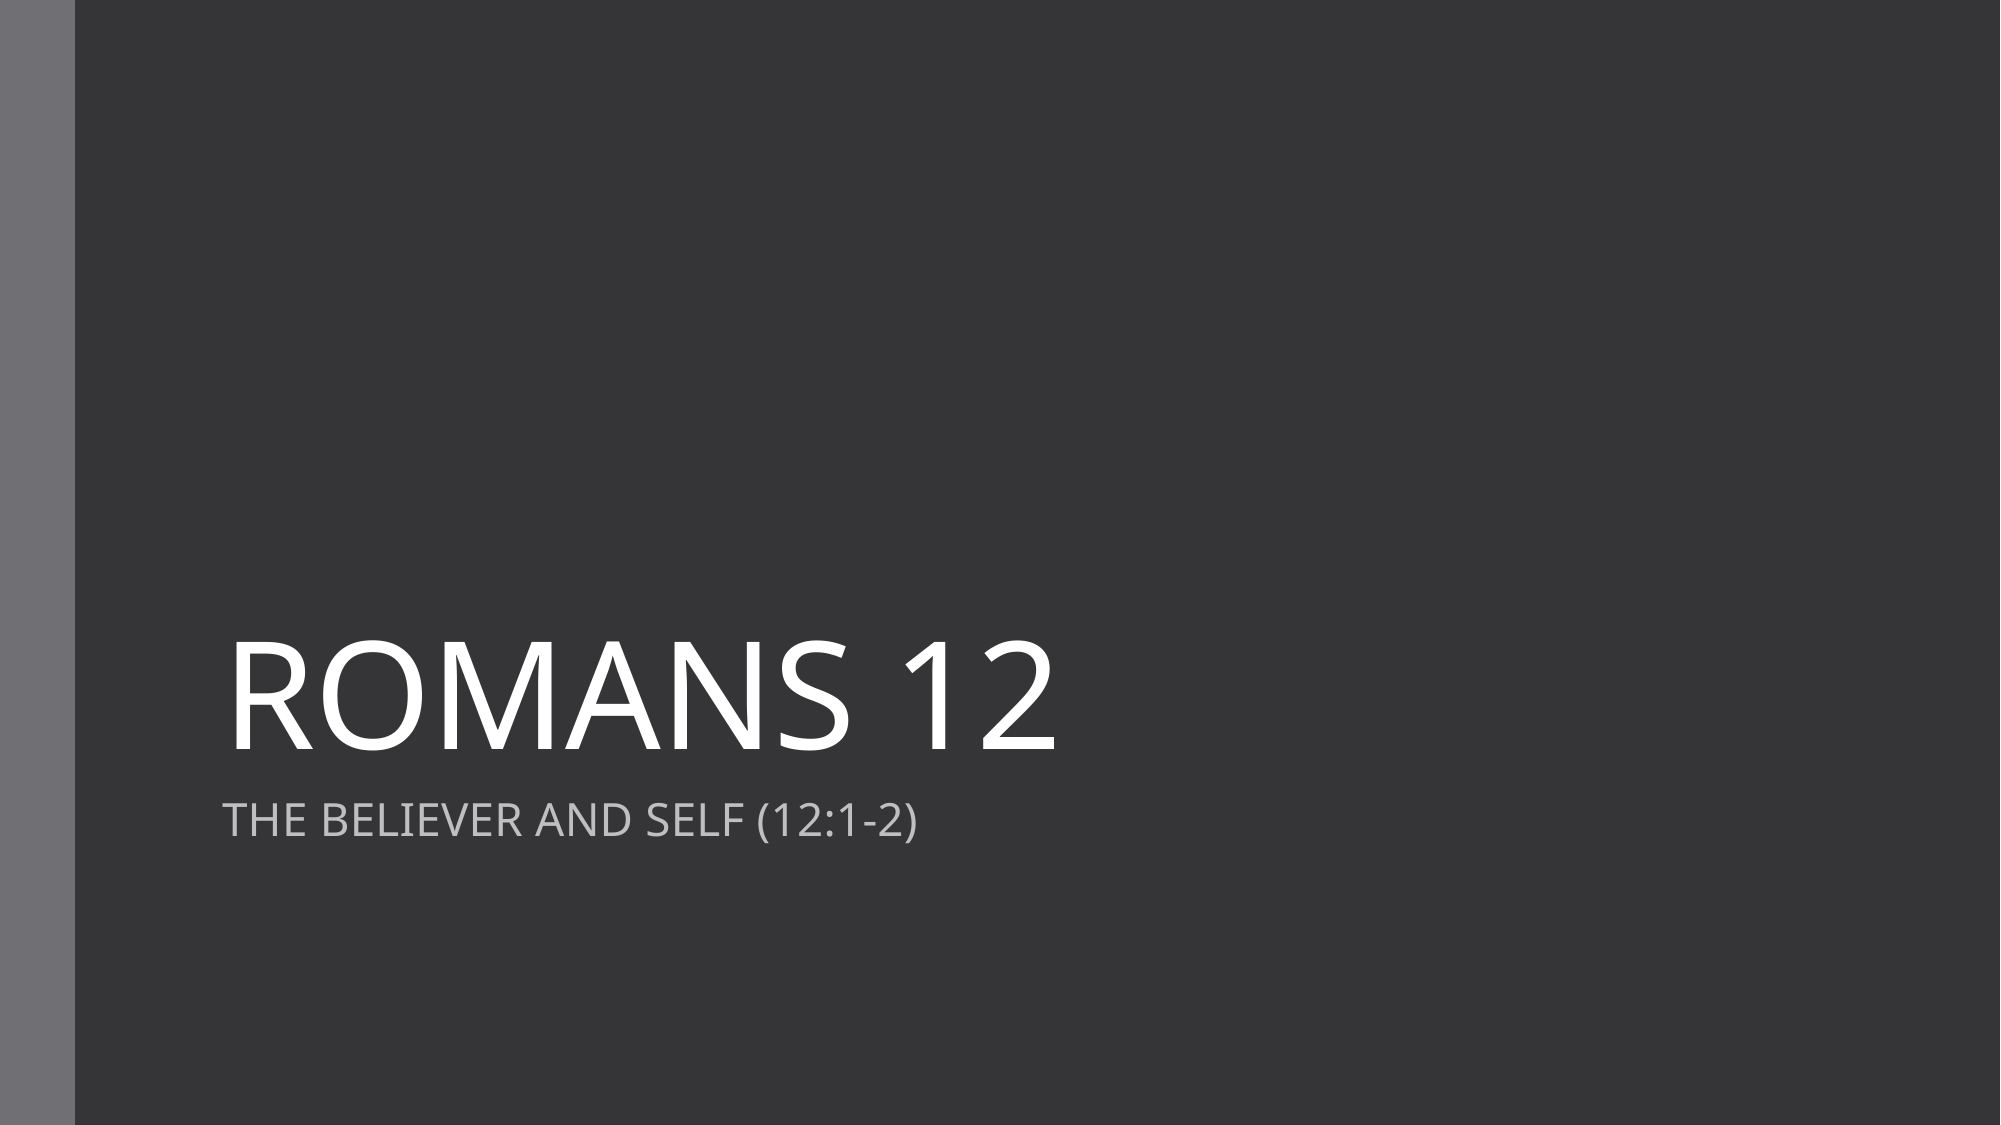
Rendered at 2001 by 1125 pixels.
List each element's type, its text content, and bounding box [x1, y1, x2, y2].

subtitle THE BELIEVER AND SELF (12:1-2) [206, 787, 1752, 1066]
title ROMANS 12 [206, 124, 1752, 787]
